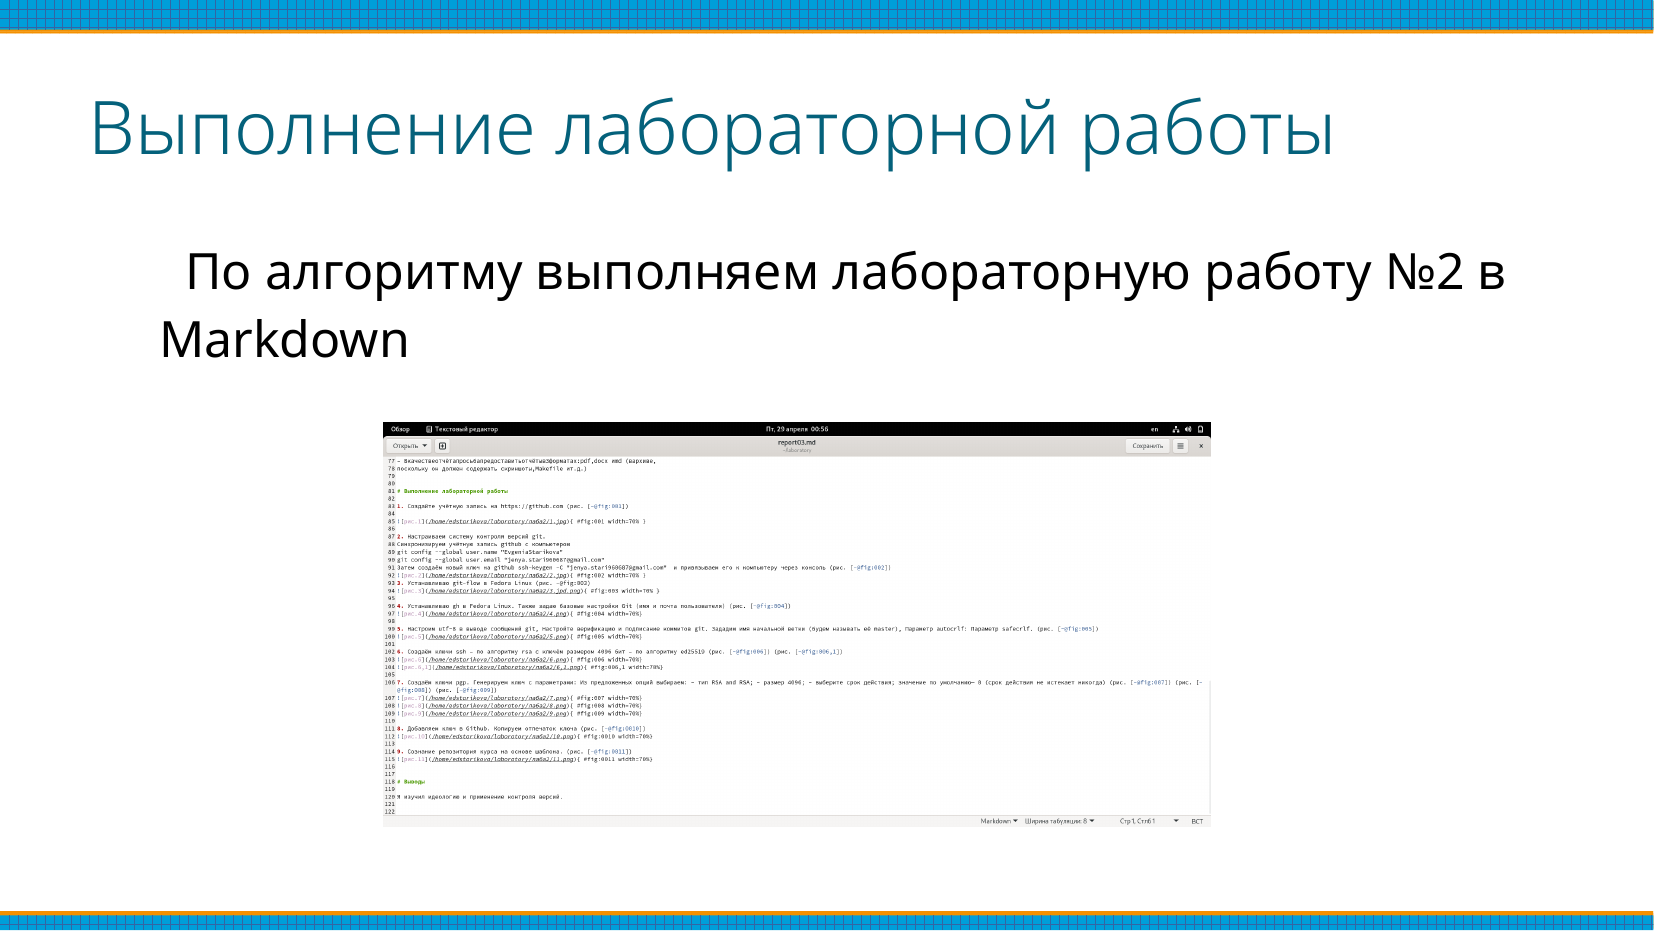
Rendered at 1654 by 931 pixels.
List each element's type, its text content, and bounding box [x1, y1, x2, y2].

title Выполнение лабораторной работы [88, 44, 1565, 207]
list По алгоритму выполняем лабораторную работу №2 в Markdown [88, 236, 1565, 901]
picture [383, 422, 1211, 827]
